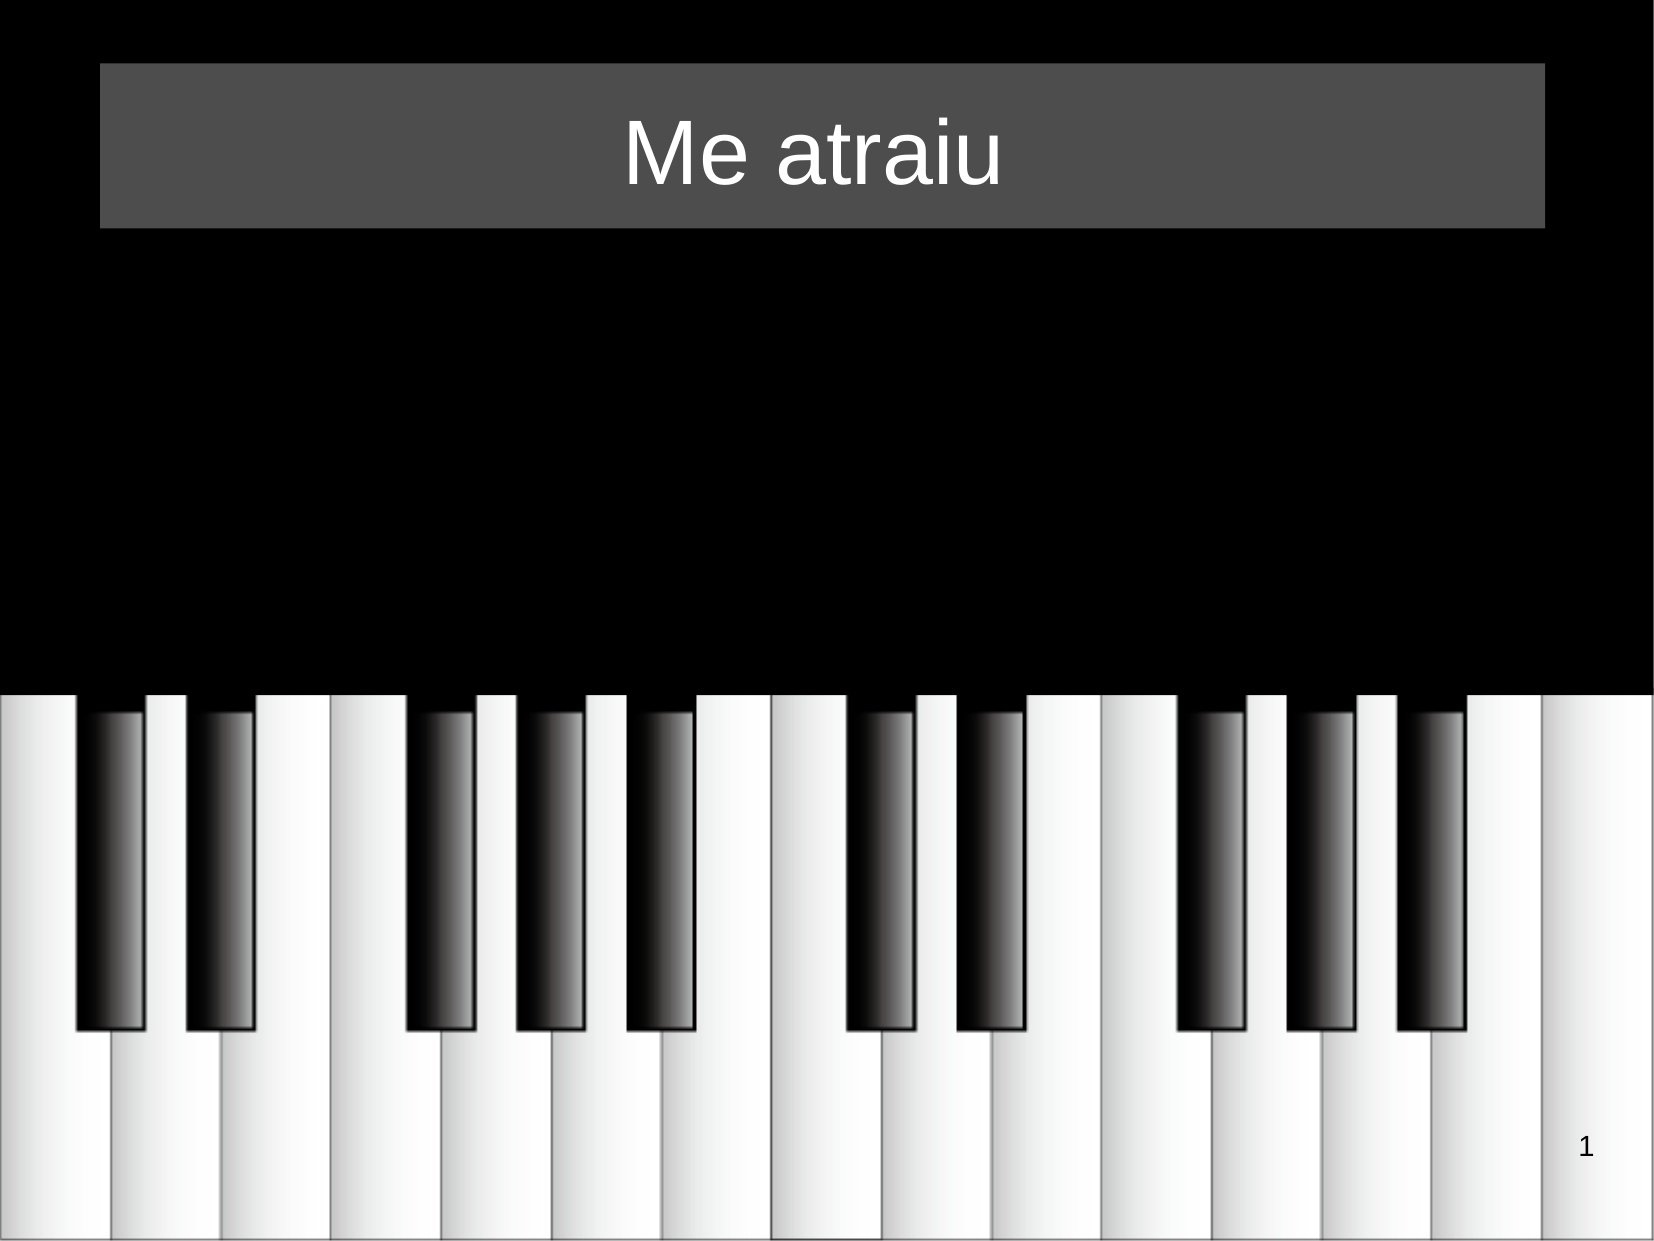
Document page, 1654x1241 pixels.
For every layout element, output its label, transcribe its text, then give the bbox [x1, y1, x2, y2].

title Me atraiu [82, 0, 1571, 359]
picture [0, 696, 1654, 1241]
